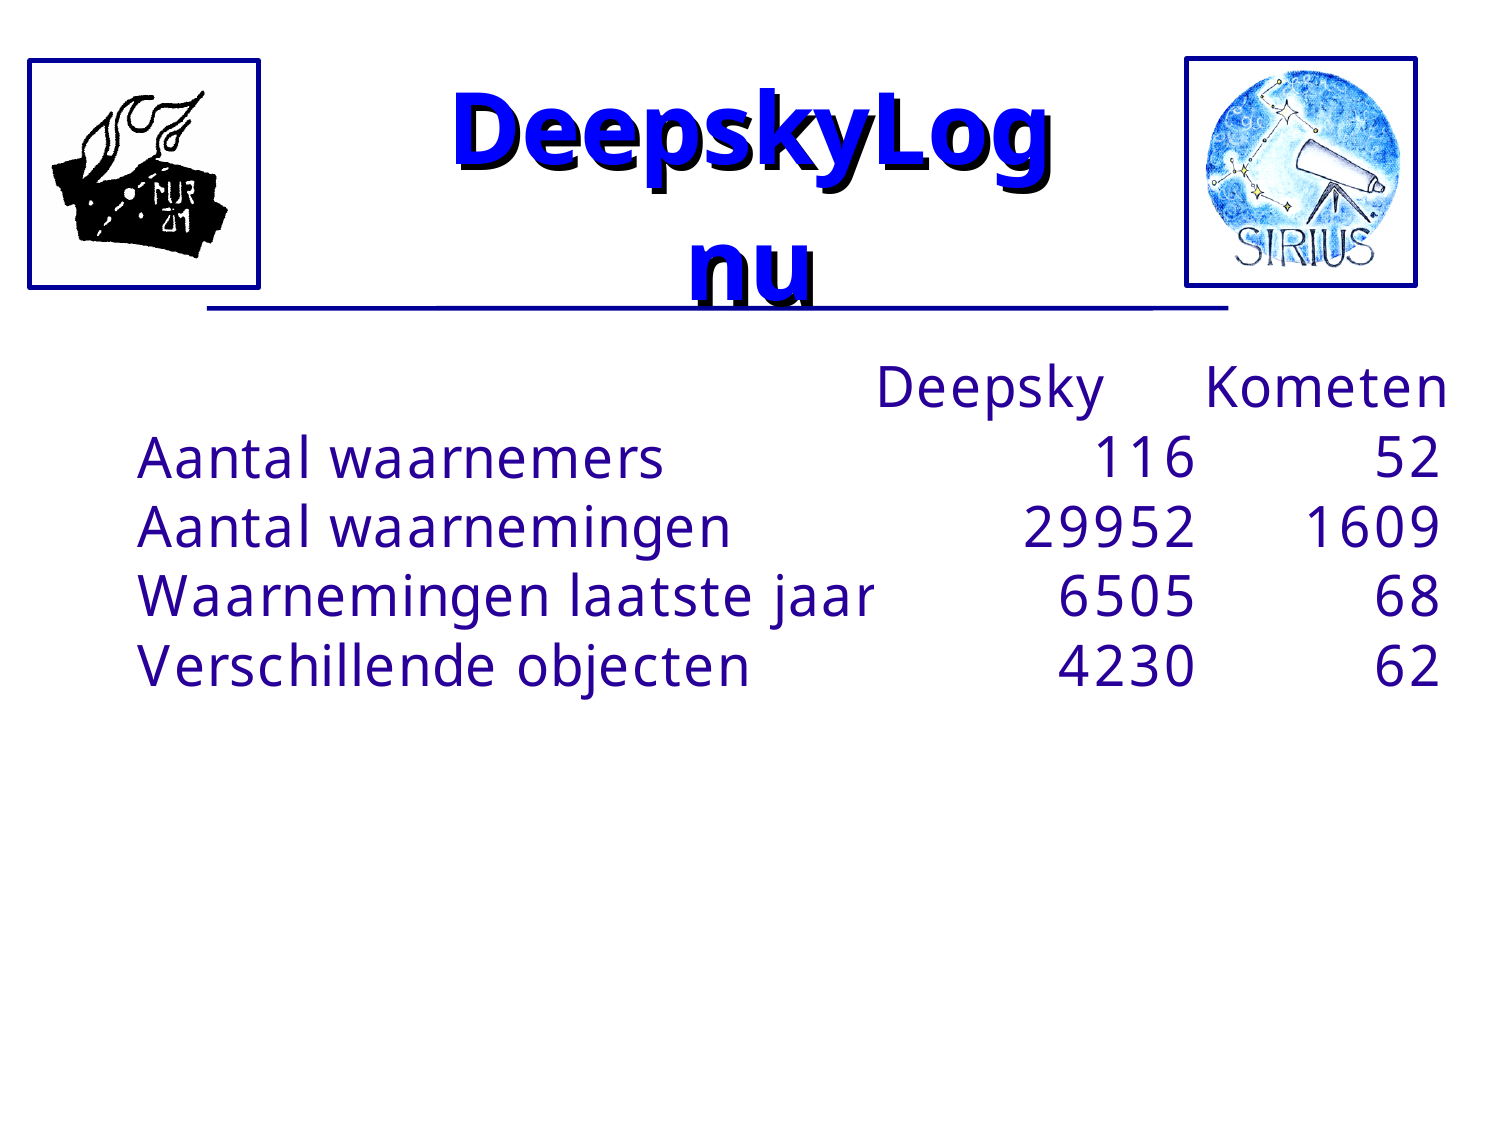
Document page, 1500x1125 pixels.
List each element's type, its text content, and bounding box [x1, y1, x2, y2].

chart [135, 354, 1450, 776]
picture [1326, 63, 1411, 281]
title DeepskyLog nu [175, 54, 1326, 334]
picture [32, 63, 175, 284]
